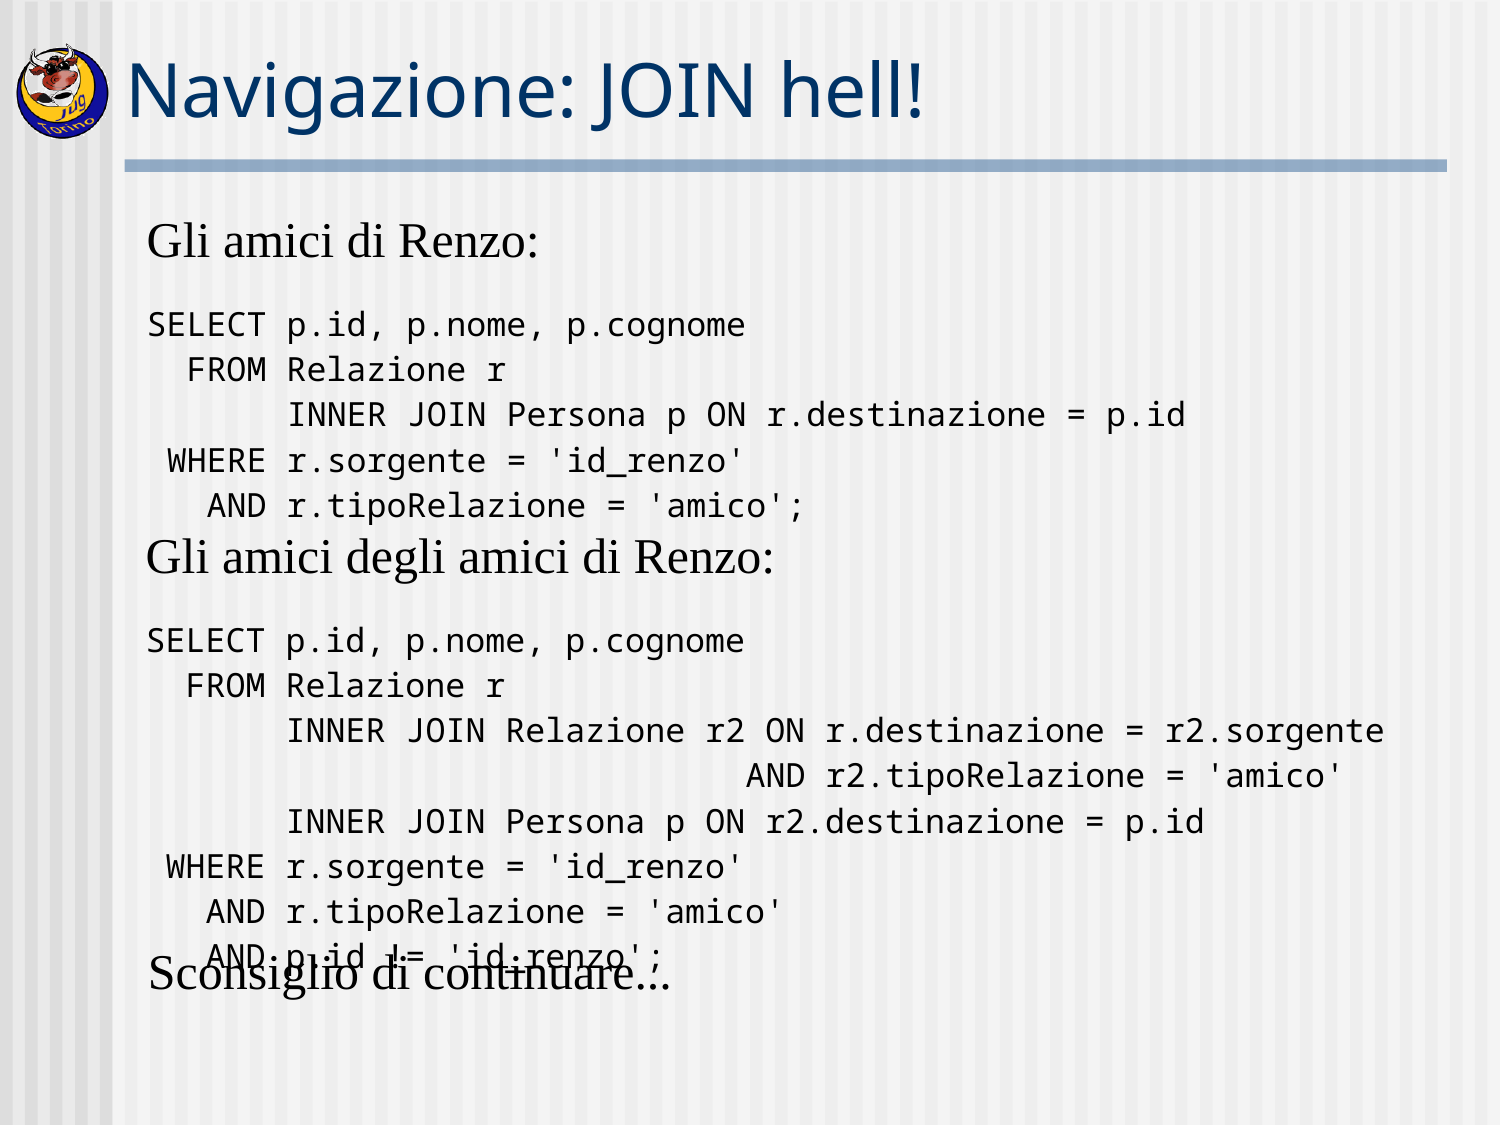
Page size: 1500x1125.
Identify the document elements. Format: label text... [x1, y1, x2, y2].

title Navigazione: JOIN hell! [124, 50, 1482, 138]
text_box Gli amici degli amici di Renzo: SELECT p.id, p.nome, p.cognome FROM Relazione r INNER JOIN Relazione r2 ON r.destinazione = r2.sorgente AND r2.tipoRelazione = 'amico' INNER JOIN Persona p ON r2.destinazione = p.id WHERE r.sorgente = 'id_renzo' AND r.tipoRelazione = 'amico' AND p.id != 'id_renzo'; [130, 521, 1421, 891]
picture [5, 36, 119, 149]
text_box Gli amici di Renzo: SELECT p.id, p.nome, p.cognome FROM Relazione r INNER JOIN Persona p ON r.destinazione = p.id WHERE r.sorgente = 'id_renzo' AND r.tipoRelazione = 'amico'; [131, 205, 1202, 475]
text_box Sconsiglio di continuare... [133, 937, 688, 1008]
